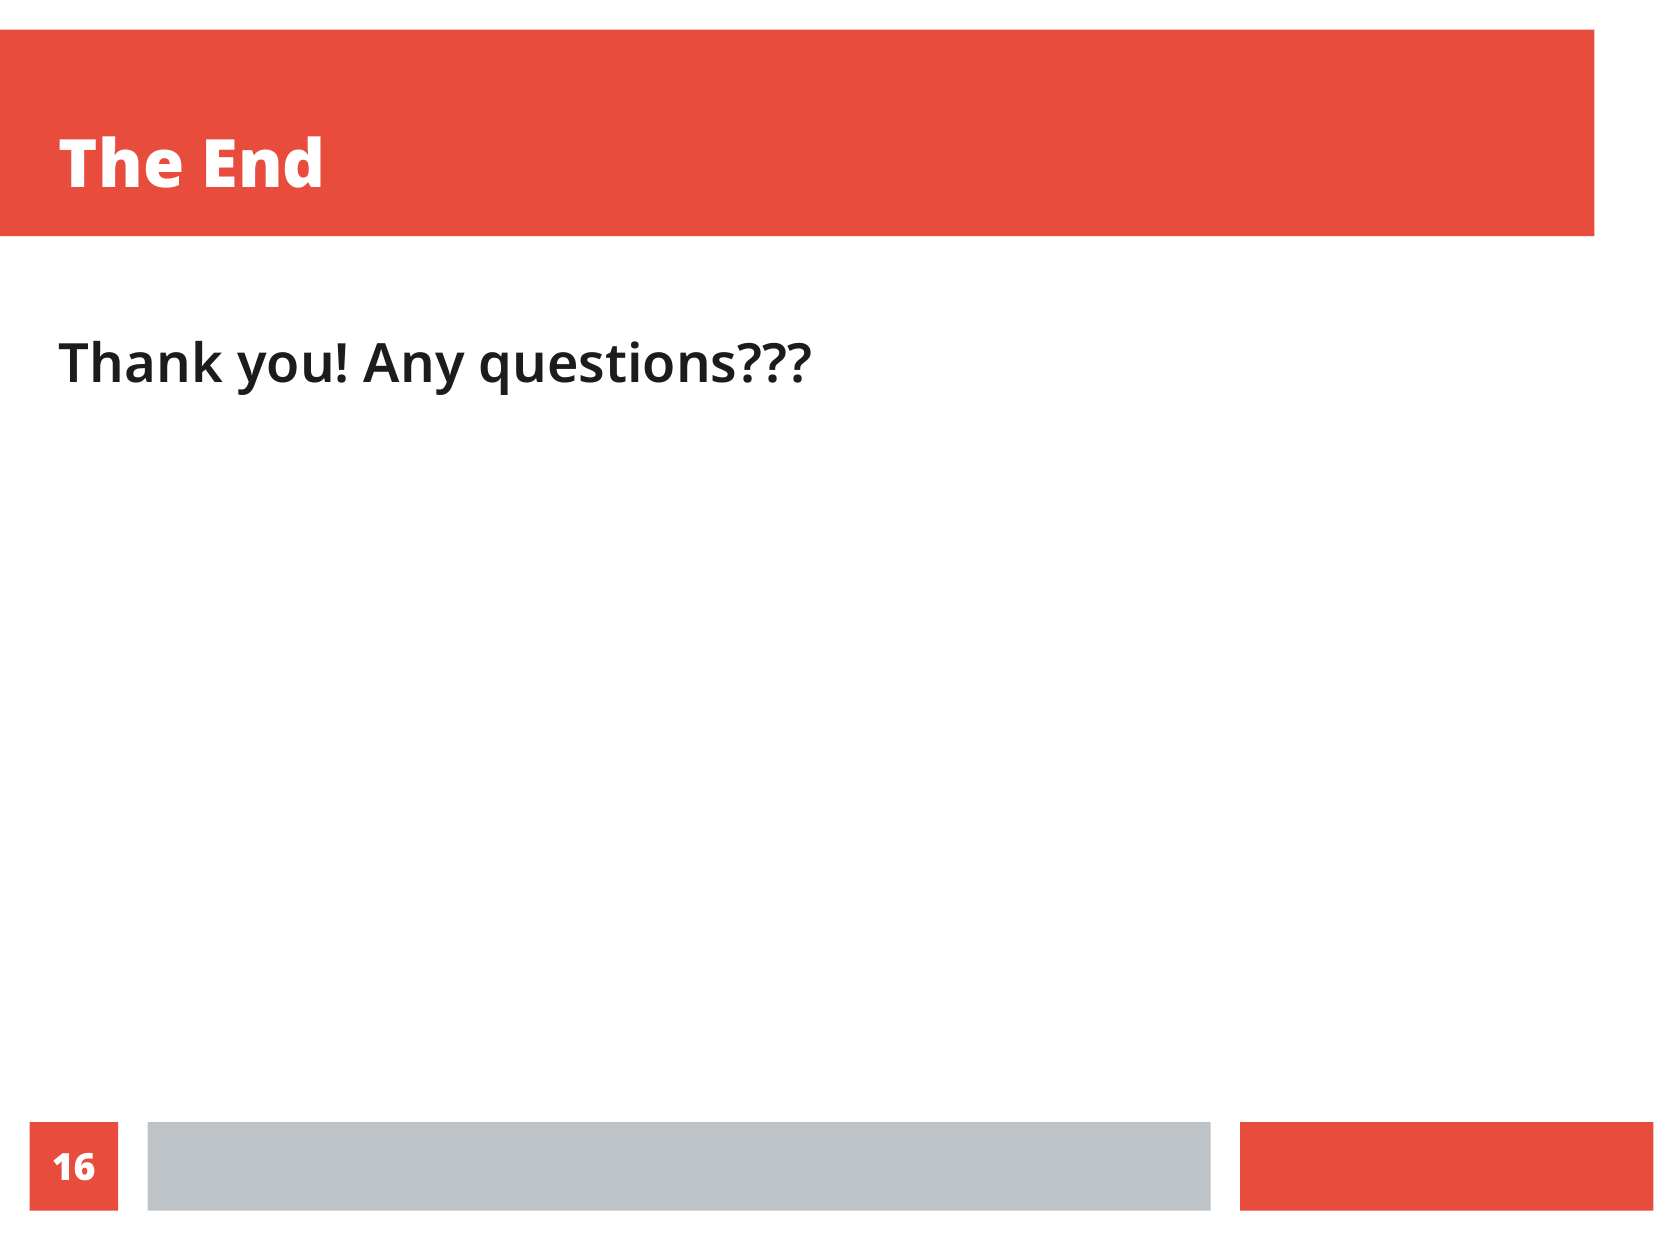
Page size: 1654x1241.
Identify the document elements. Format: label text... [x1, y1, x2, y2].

list Thank you! Any questions??? [59, 324, 1565, 1093]
title The End [59, 59, 1595, 207]
